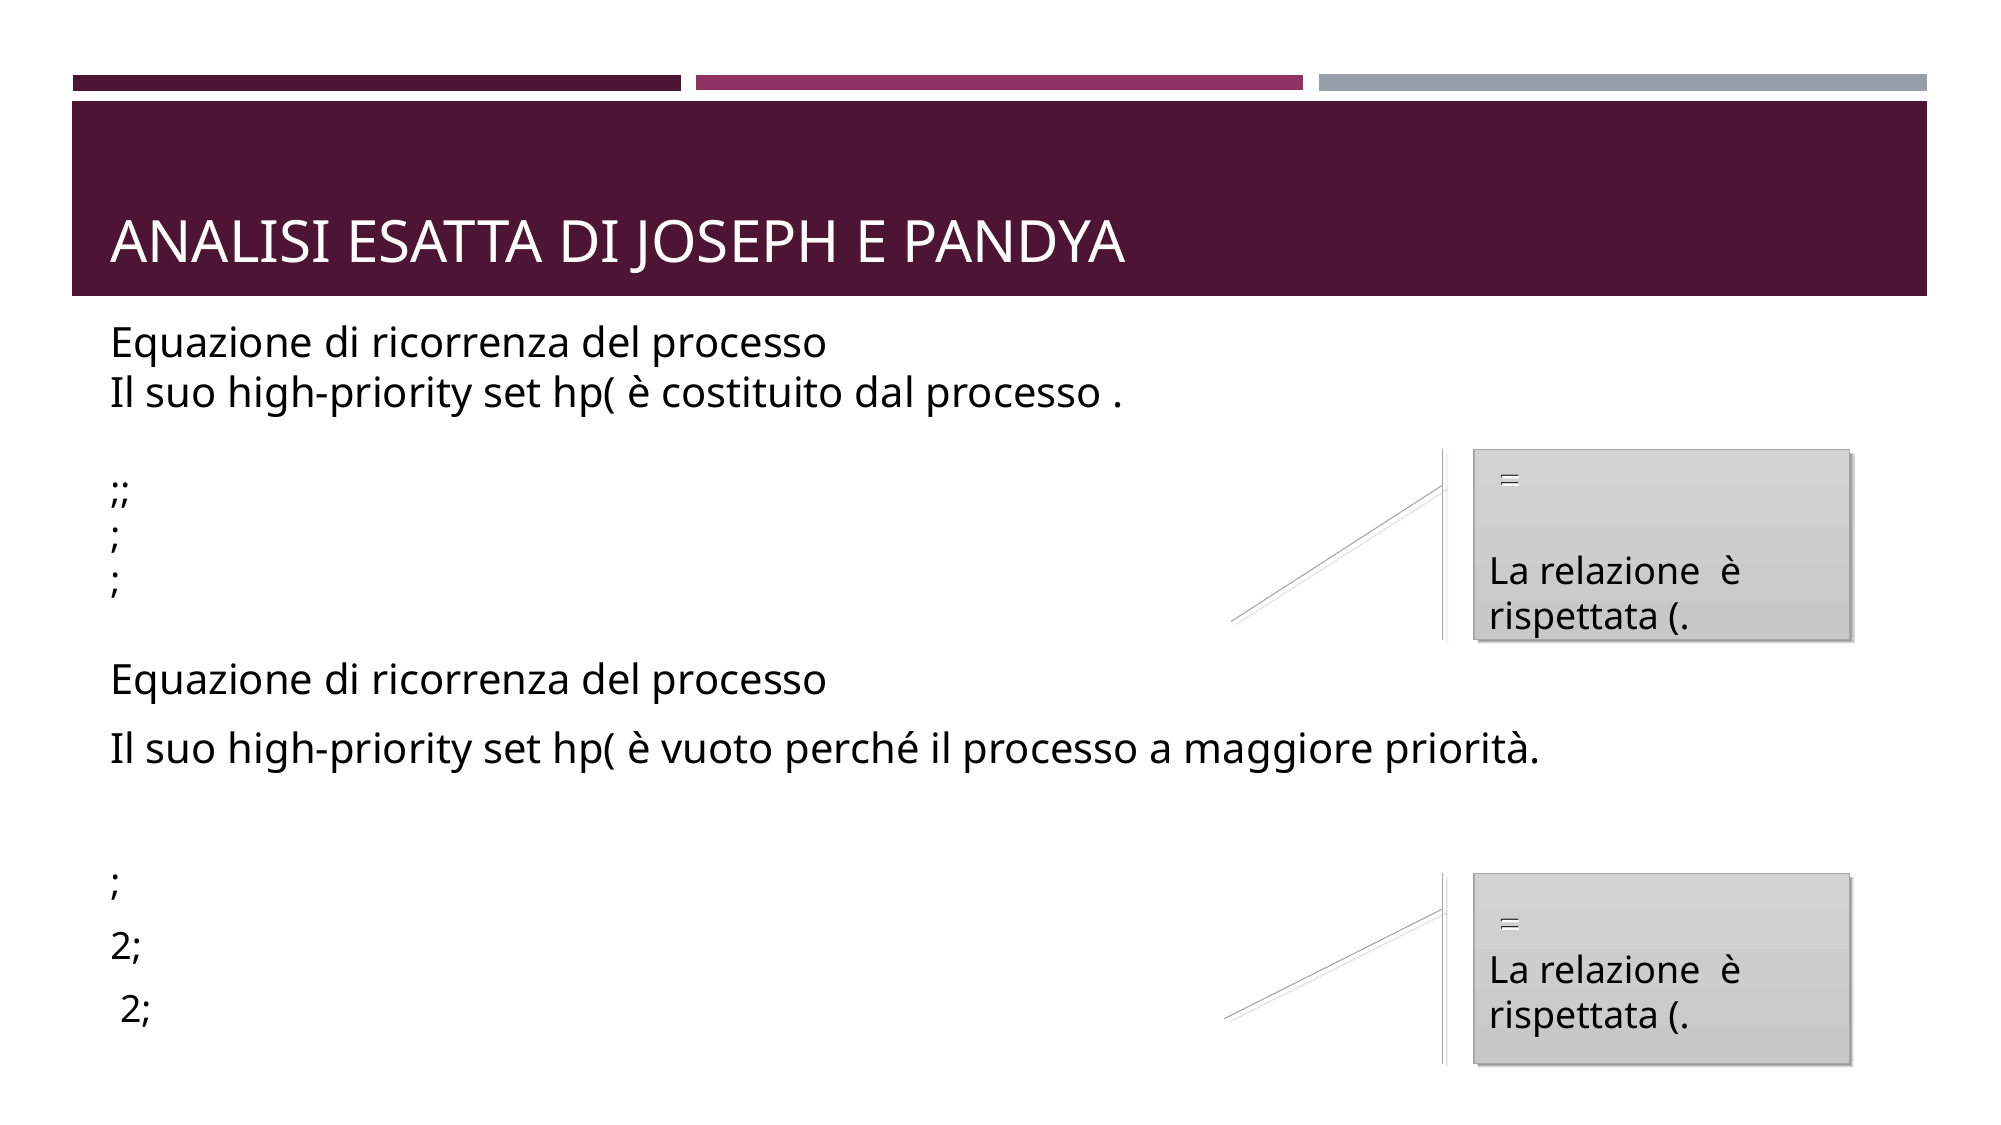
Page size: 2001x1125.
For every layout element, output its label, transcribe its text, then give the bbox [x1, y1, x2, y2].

text_box = La relazione è rispettata (. [1474, 873, 1849, 1064]
text_box = La relazione è rispettata (. [1474, 449, 1849, 640]
text_box Equazione di ricorrenza del processo Il suo high-priority set hp( è costituito dal processo . ;; ; ; Equazione di ricorrenza del processo Il suo high-priority set hp( è vuoto perché il processo a maggiore priorità. ; 2; 2; [95, 308, 1905, 1108]
title Analisi esatta di joseph e pandya [95, 115, 1905, 282]
